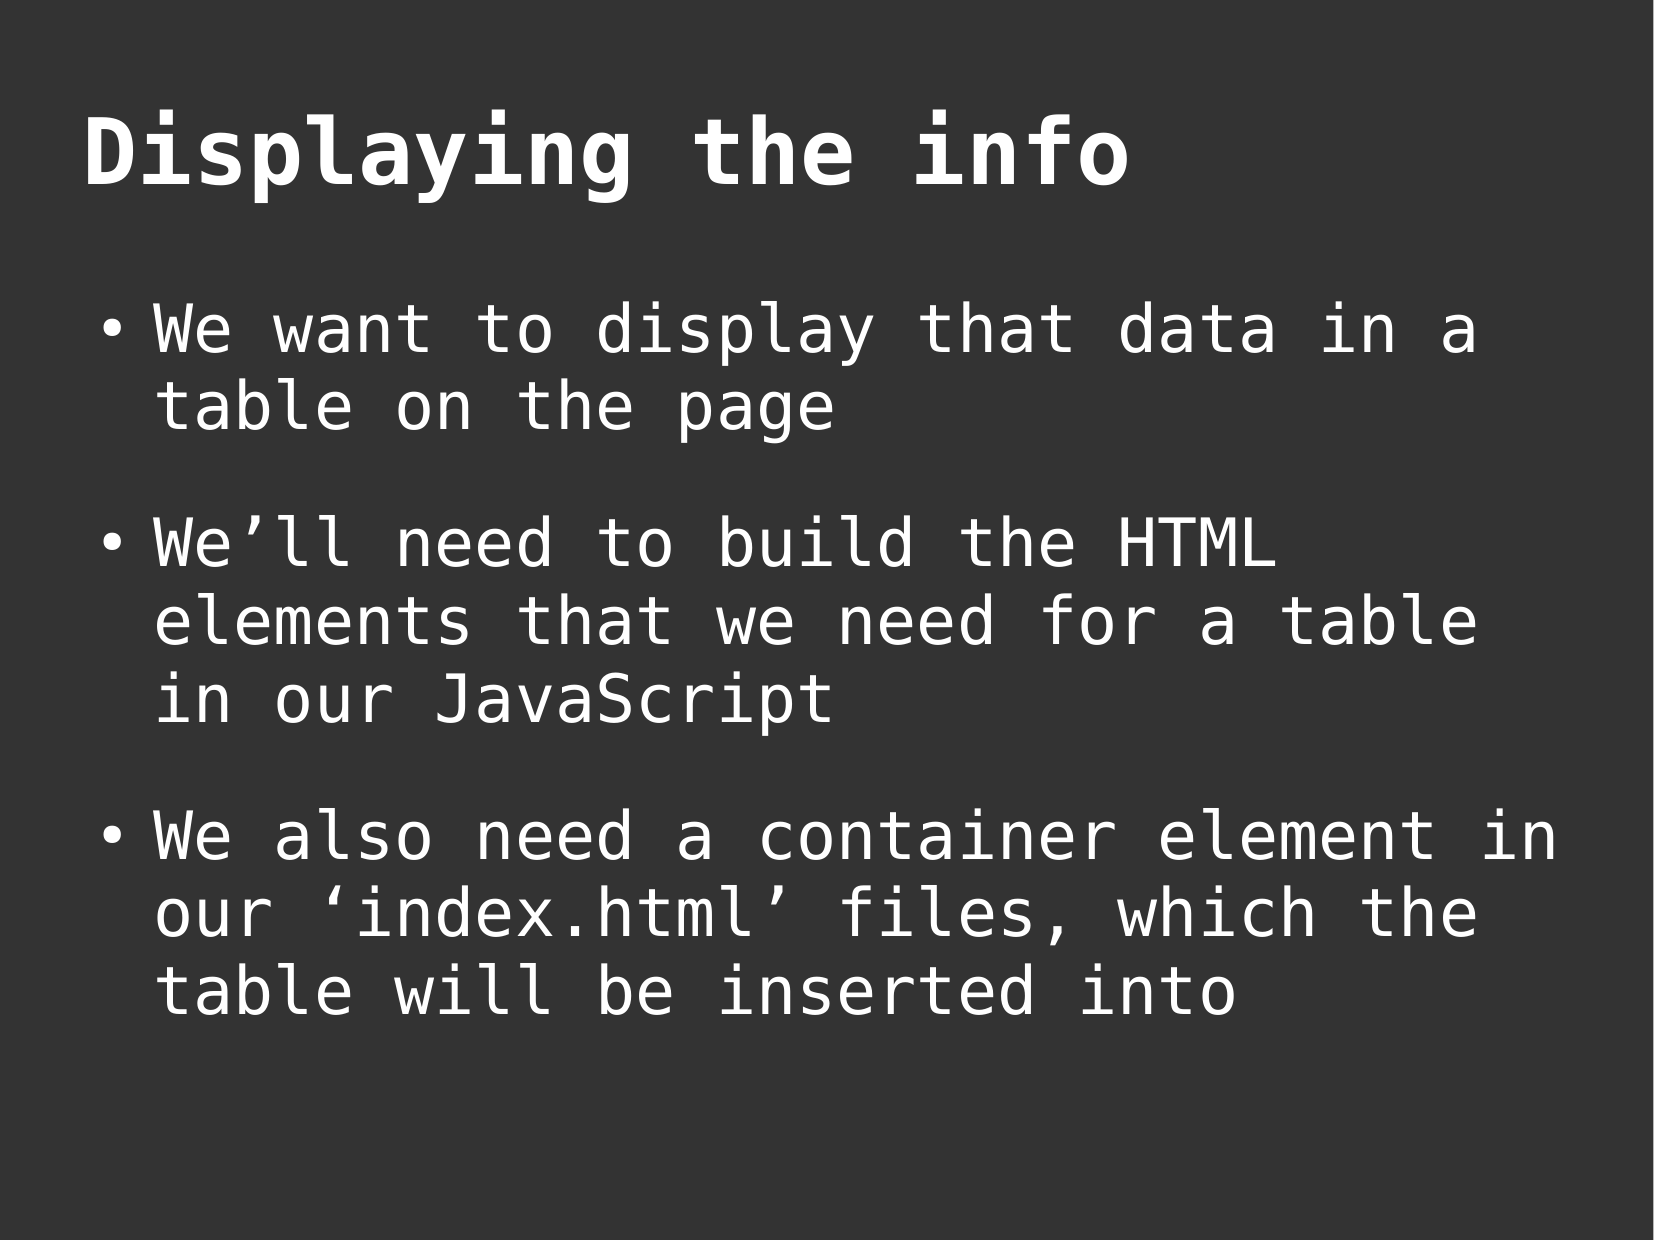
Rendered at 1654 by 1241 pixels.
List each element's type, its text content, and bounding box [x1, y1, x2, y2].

list We want to display that data in a table on the page We’ll need to build the HTML elements that we need for a table in our JavaScript We also need a container element in our ‘index.html’ files, which the table will be inserted into [82, 290, 1571, 1182]
title Displaying the info [82, 49, 1571, 257]
